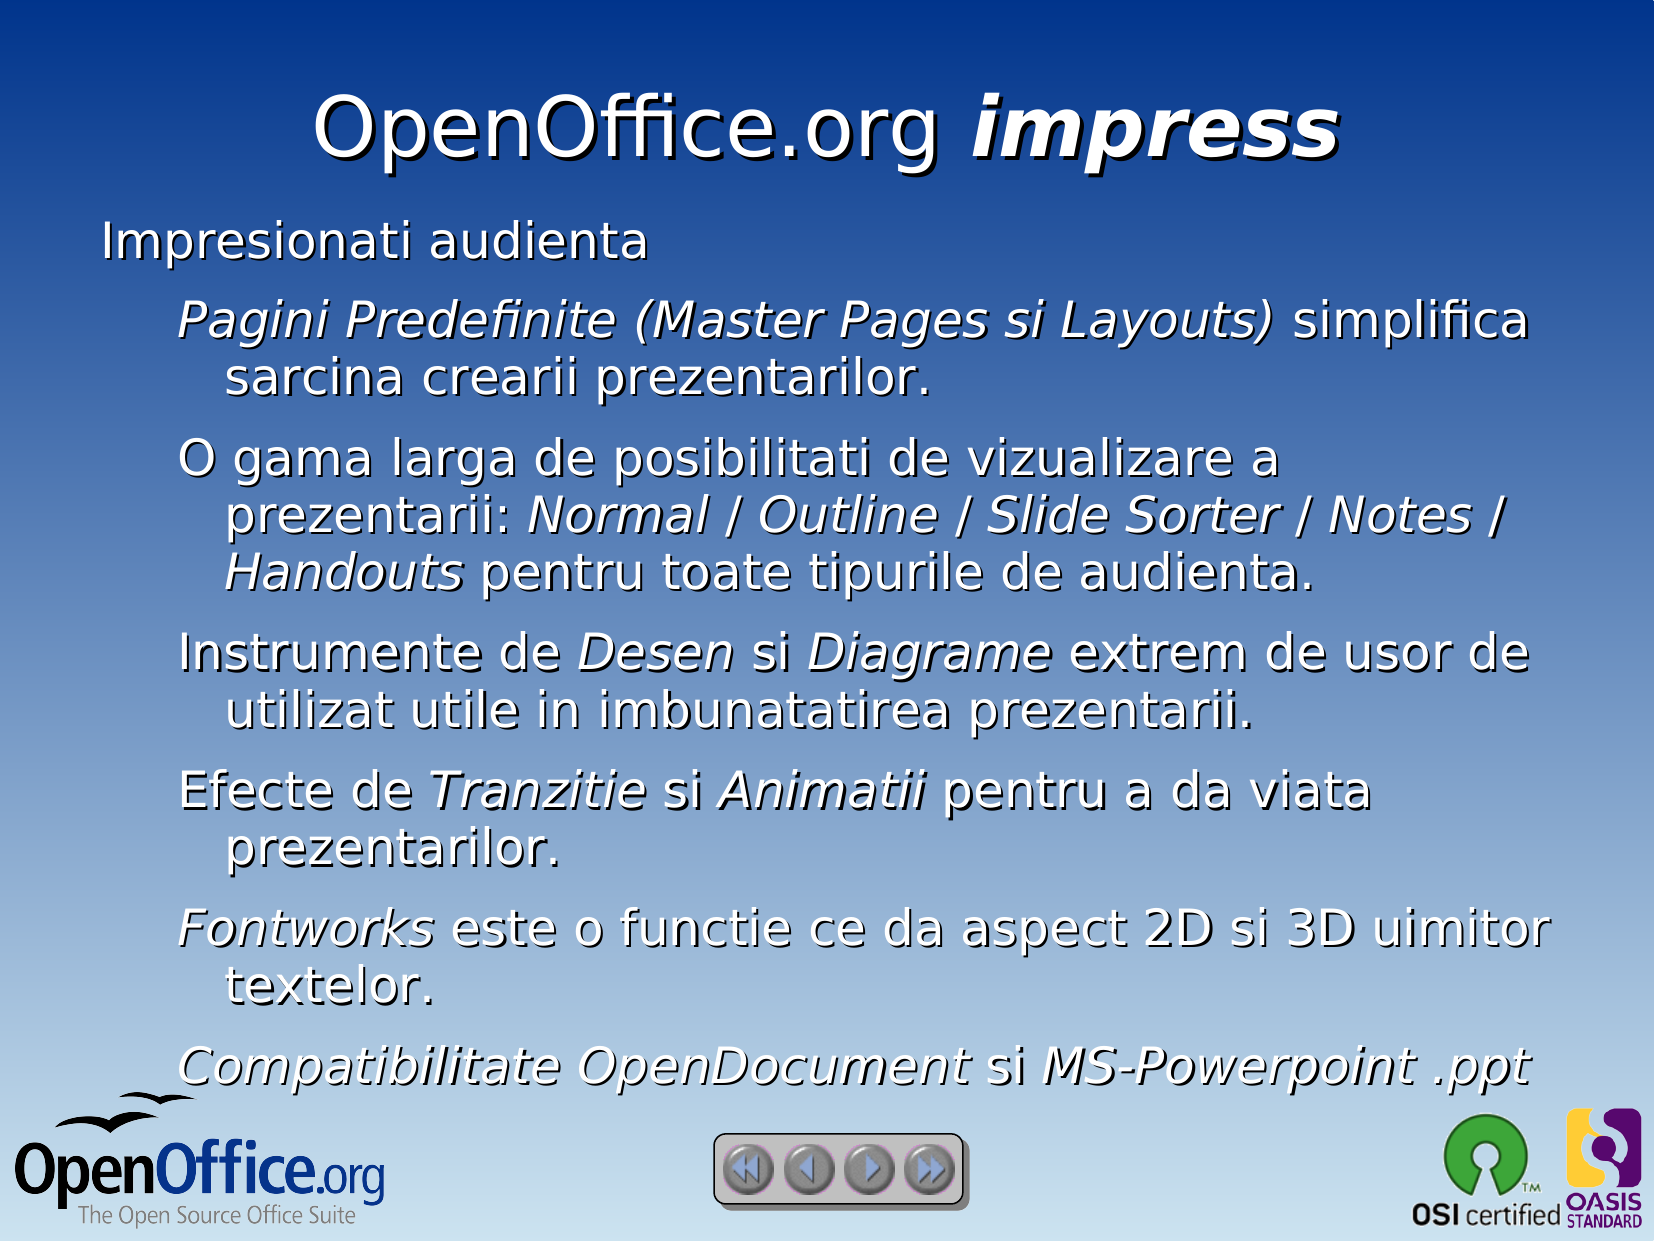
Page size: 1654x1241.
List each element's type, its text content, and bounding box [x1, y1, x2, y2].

picture [904, 1144, 955, 1195]
title OpenOffice.org impress [82, 49, 1571, 208]
text_box [714, 1133, 963, 1204]
picture [784, 1144, 835, 1195]
list Impresionati audienta Pagini Predefinite (Master Pages si Layouts) simplifica sarcina crearii prezentarilor. O gama larga de posibilitati de vizualizare a prezentarii: Normal / Outline / Slide Sorter / Notes / Handouts pentru toate tipurile de audienta. Instrumente de Desen si Diagrame extrem de usor de utilizat utile in imbunatatirea prezentarii. Efecte de Tranzitie si Animatii pentru a da viata prezentarilor. Fontworks este o functie ce da aspect 2D si 3D uimitor textelor. Compatibilitate OpenDocument si MS-Powerpoint .ppt [82, 212, 1571, 1169]
picture [1405, 1102, 1654, 1238]
picture [723, 1144, 774, 1195]
picture [844, 1144, 895, 1195]
picture [15, 1092, 384, 1229]
